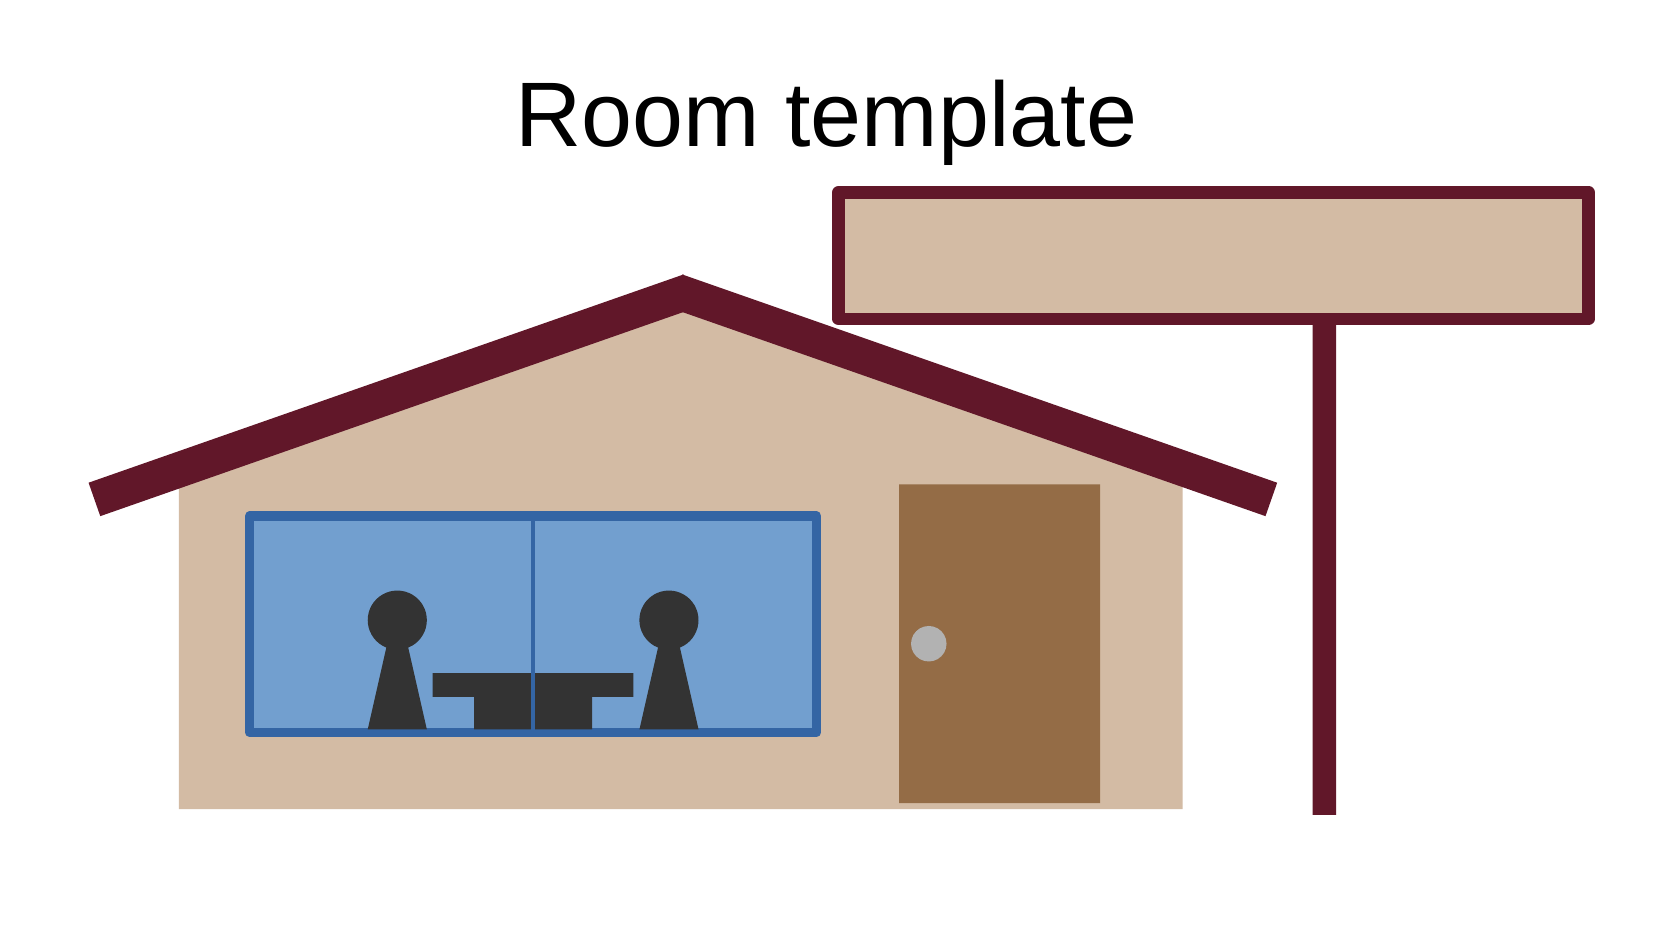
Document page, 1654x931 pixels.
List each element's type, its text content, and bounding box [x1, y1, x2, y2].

title Room template [82, 37, 1571, 193]
text_box [88, 274, 1278, 810]
text_box [838, 192, 1589, 815]
